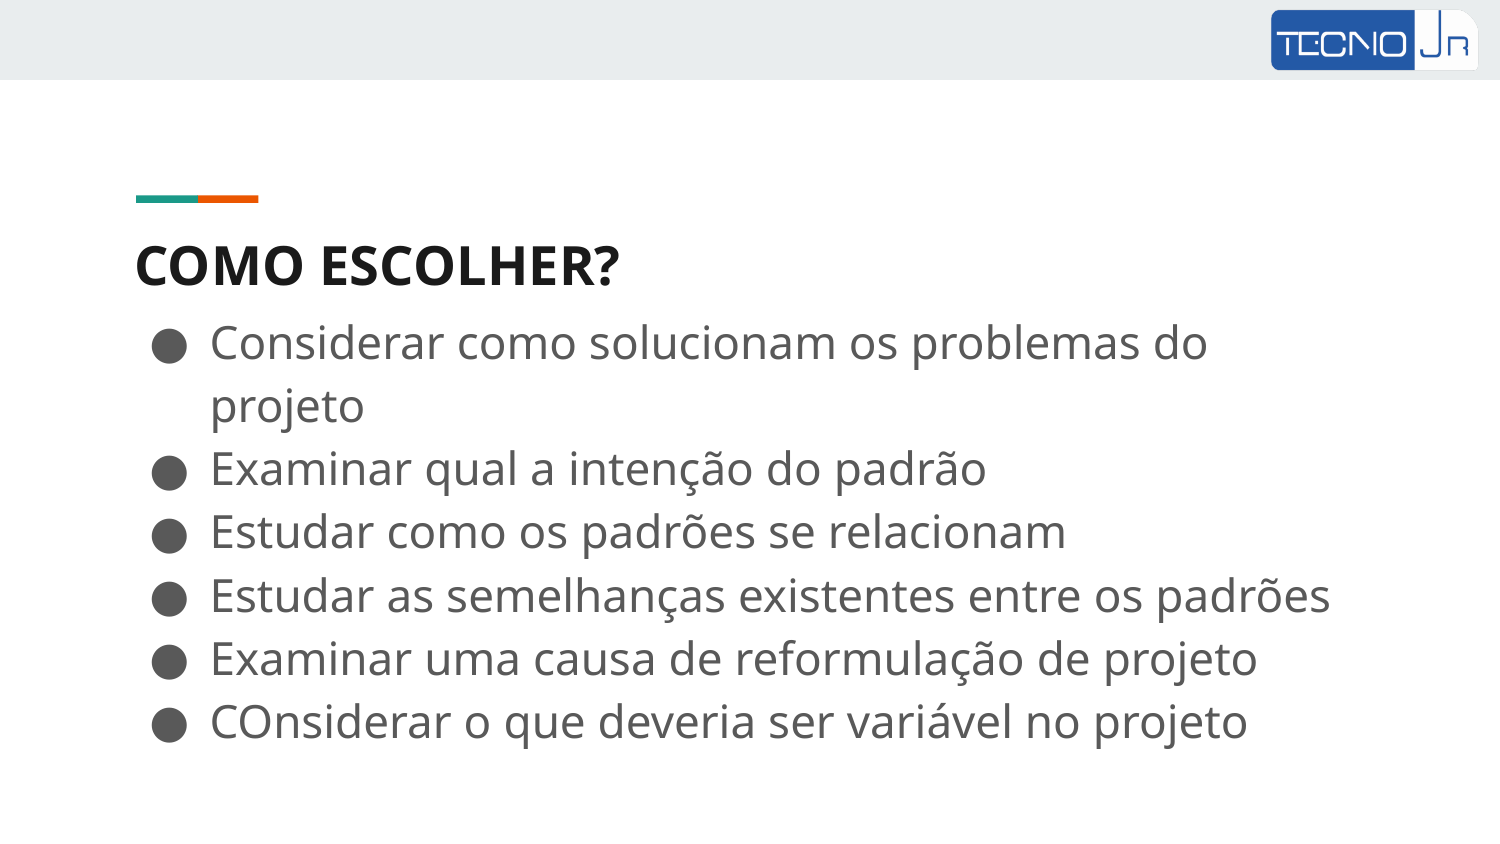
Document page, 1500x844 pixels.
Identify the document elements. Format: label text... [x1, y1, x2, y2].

picture [1227, 0, 1500, 125]
title COMO ESCOLHER? [119, 216, 1381, 305]
list Considerar como solucionam os problemas do projeto Examinar qual a intenção do padrão Estudar como os padrões se relacionam Estudar as semelhanças existentes entre os padrões Examinar uma causa de reformulação de projeto COnsiderar o que deveria ser variável no projeto [119, 341, 1381, 712]
